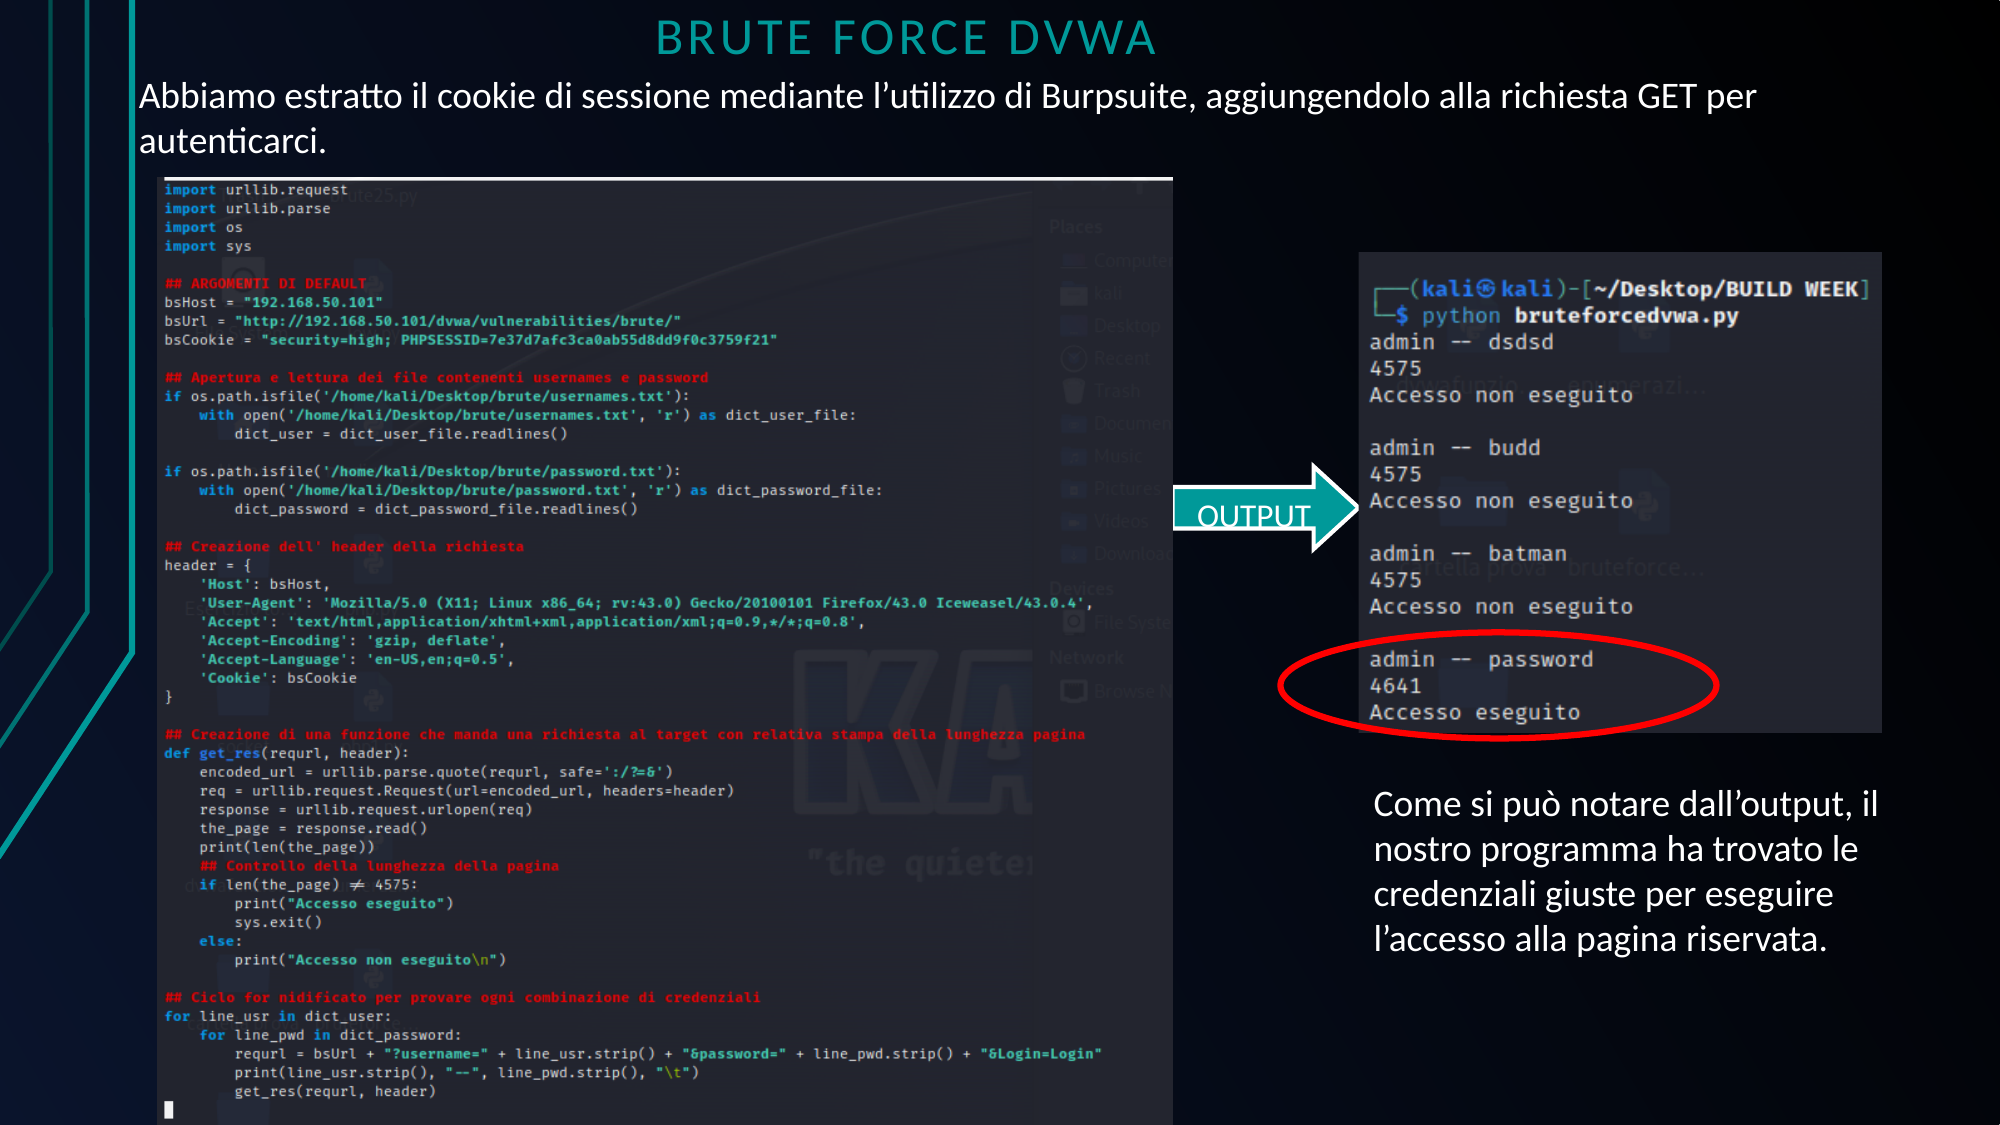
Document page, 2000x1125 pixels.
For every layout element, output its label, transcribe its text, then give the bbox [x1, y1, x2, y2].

text_box OUTPUT [1173, 466, 1358, 550]
picture [1358, 636, 1713, 733]
picture [157, 177, 1173, 1125]
picture [1358, 252, 1882, 733]
text_box Come si può notare dall’output, il nostro programma ha trovato le credenziali giuste per eseguire l’accesso alla pagina riservata. [1358, 771, 1922, 1022]
title Brute force dvwa [635, 0, 1365, 63]
text_box Abbiamo estratto il cookie di sessione mediante l’utilizzo di Burpsuite, aggiungendolo alla richiesta GET per autenticarci. [123, 63, 1960, 170]
